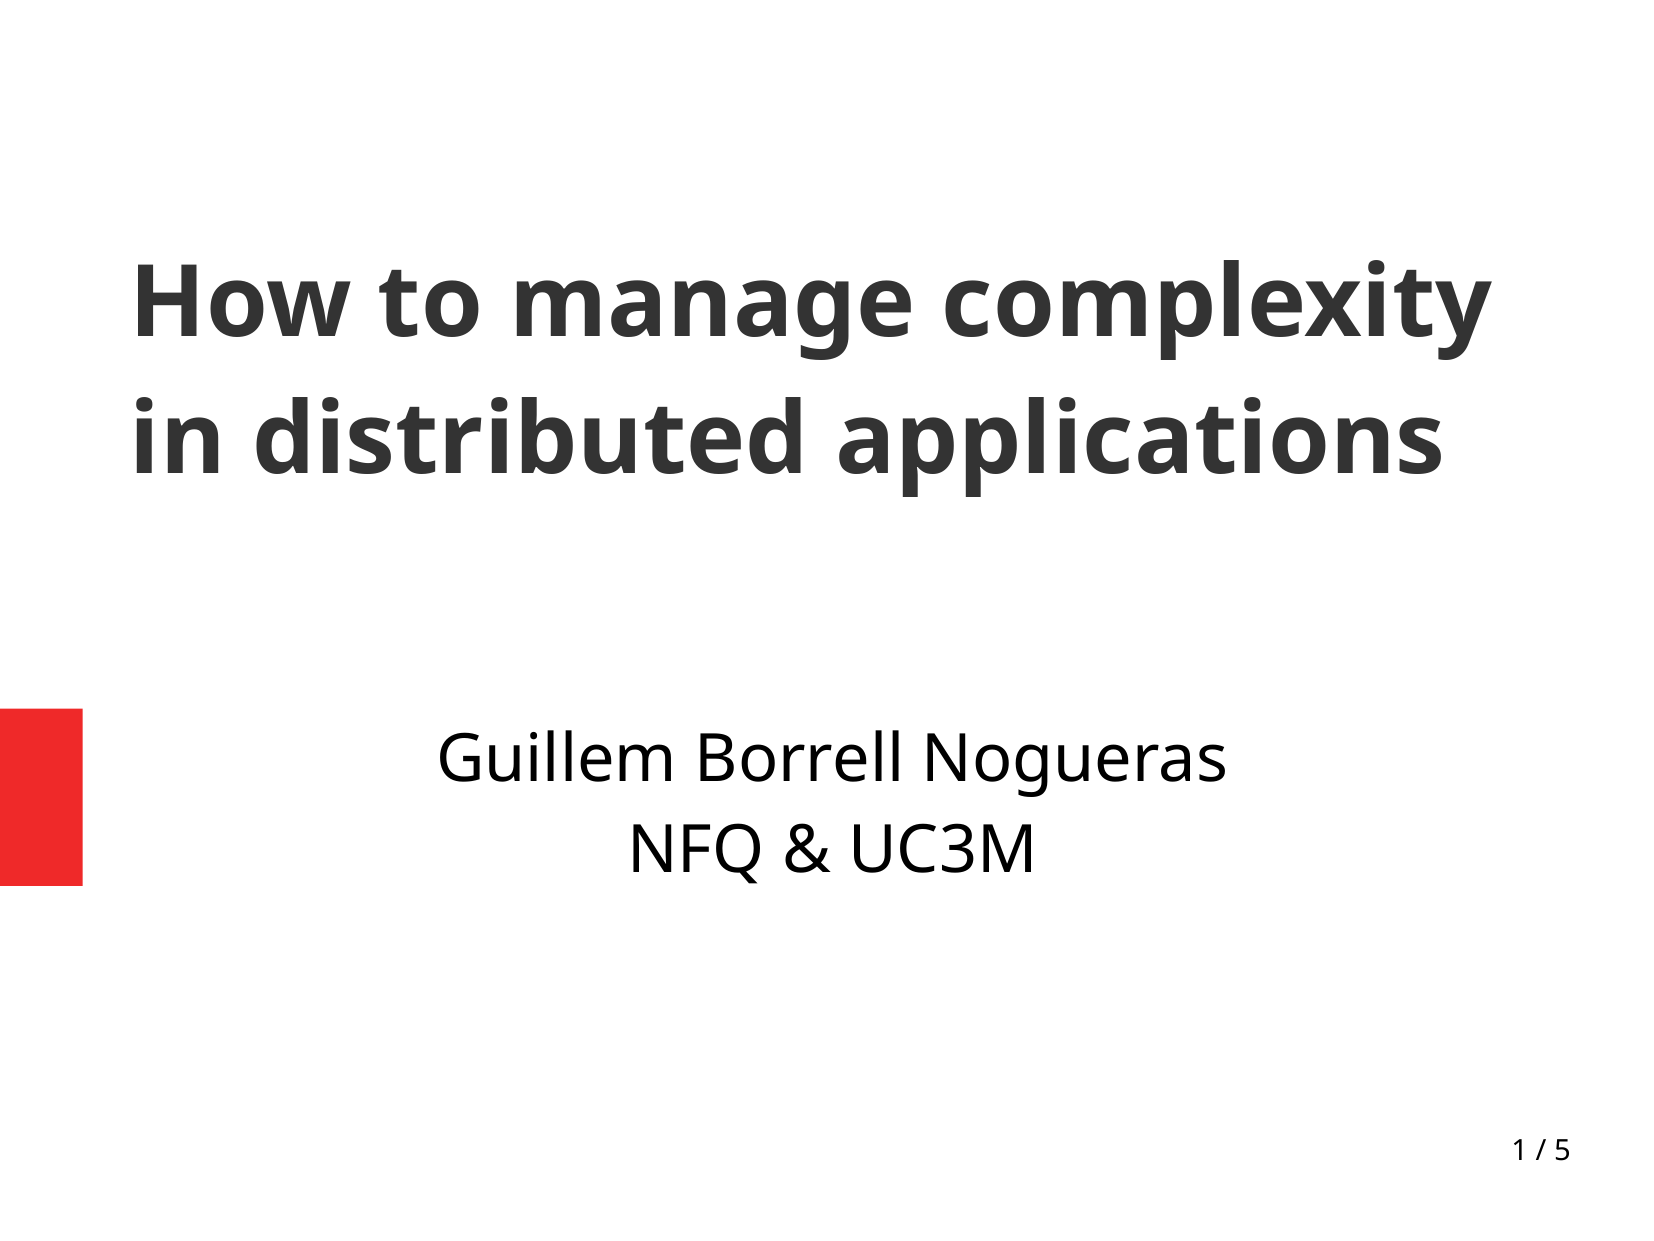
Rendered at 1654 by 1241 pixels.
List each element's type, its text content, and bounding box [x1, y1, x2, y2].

subtitle Guillem Borrell Nogueras NFQ & UC3M [129, 720, 1536, 882]
title How to manage complexity in distributed applications [129, 191, 1536, 541]
